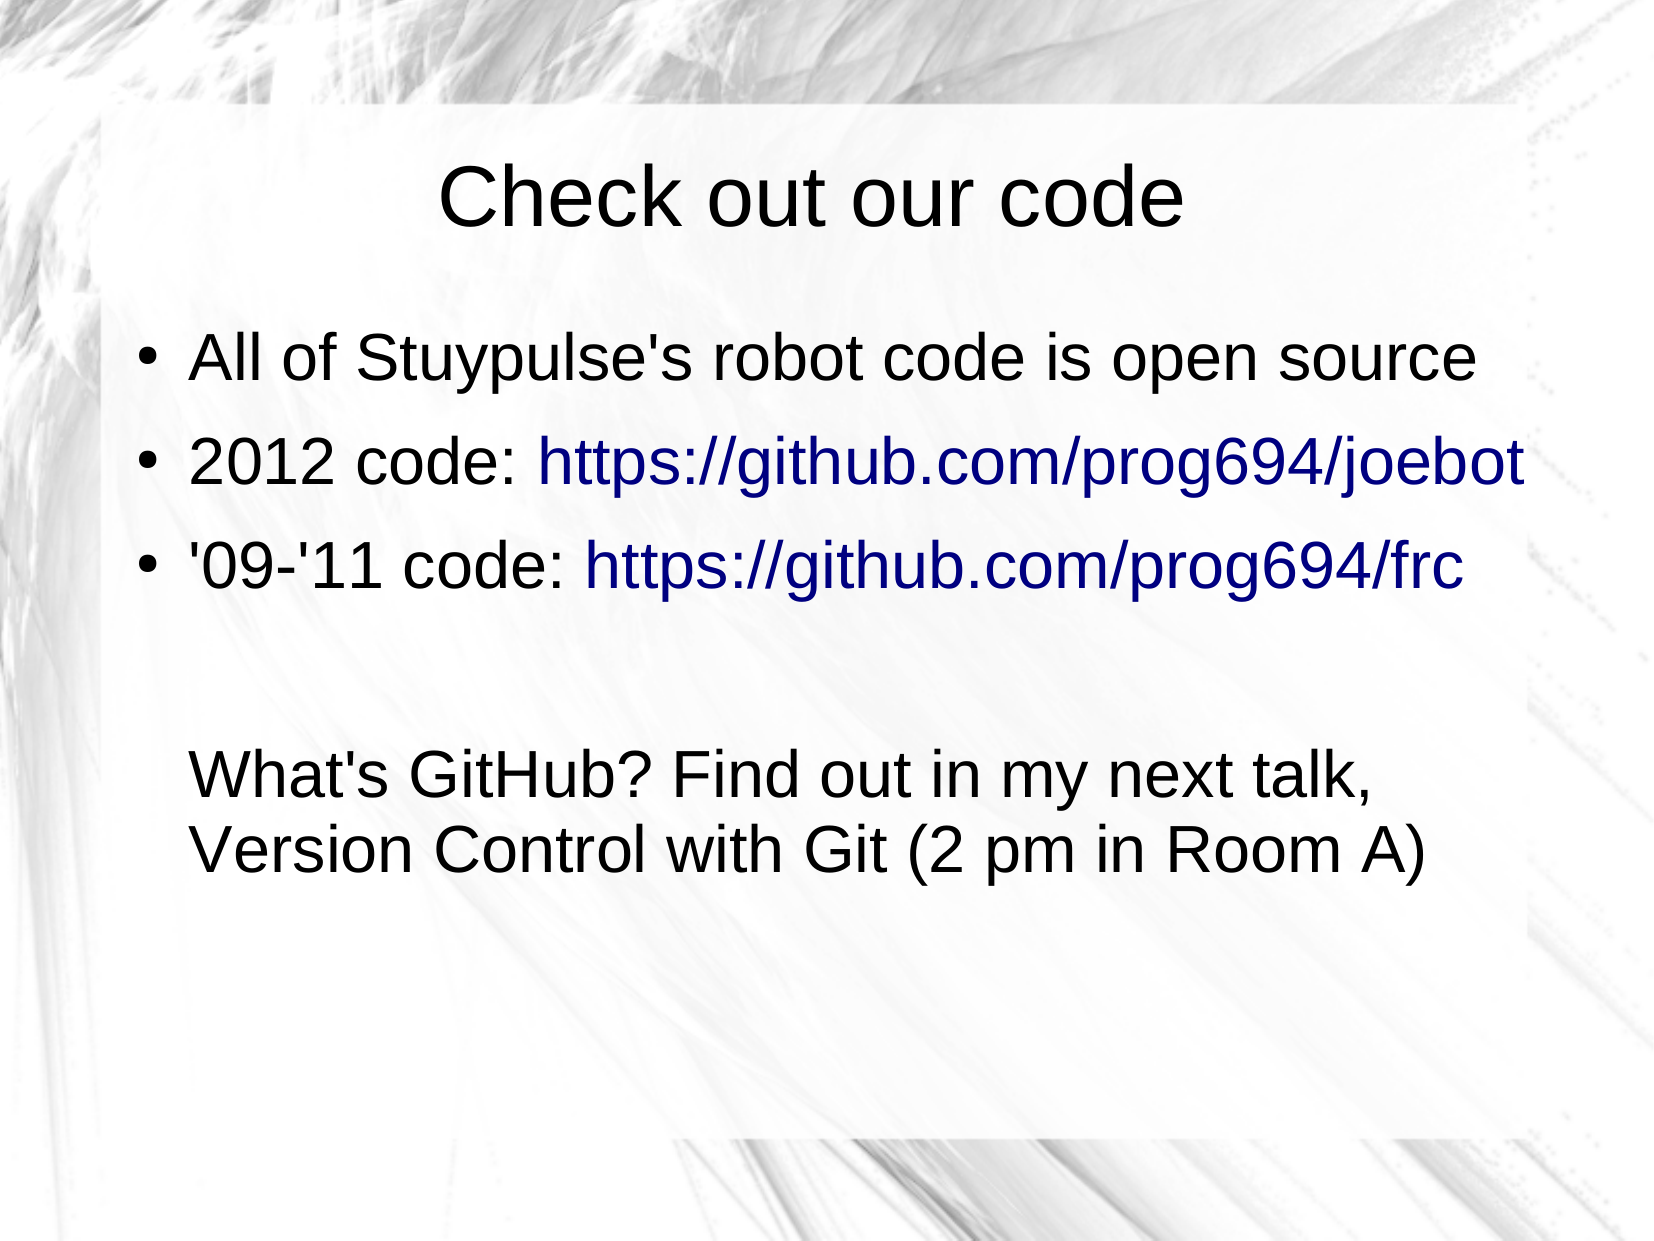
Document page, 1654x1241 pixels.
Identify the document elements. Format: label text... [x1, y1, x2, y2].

picture [0, 0, 1654, 1241]
list All of Stuypulse's robot code is open source 2012 code: https://github.com/prog694/joebot '09-'11 code: https://github.com/prog694/frc What's GitHub? Find out in my next talk, Version Control with Git (2 pm in Room A) [118, 319, 1571, 1040]
title Check out our code [118, 112, 1506, 281]
